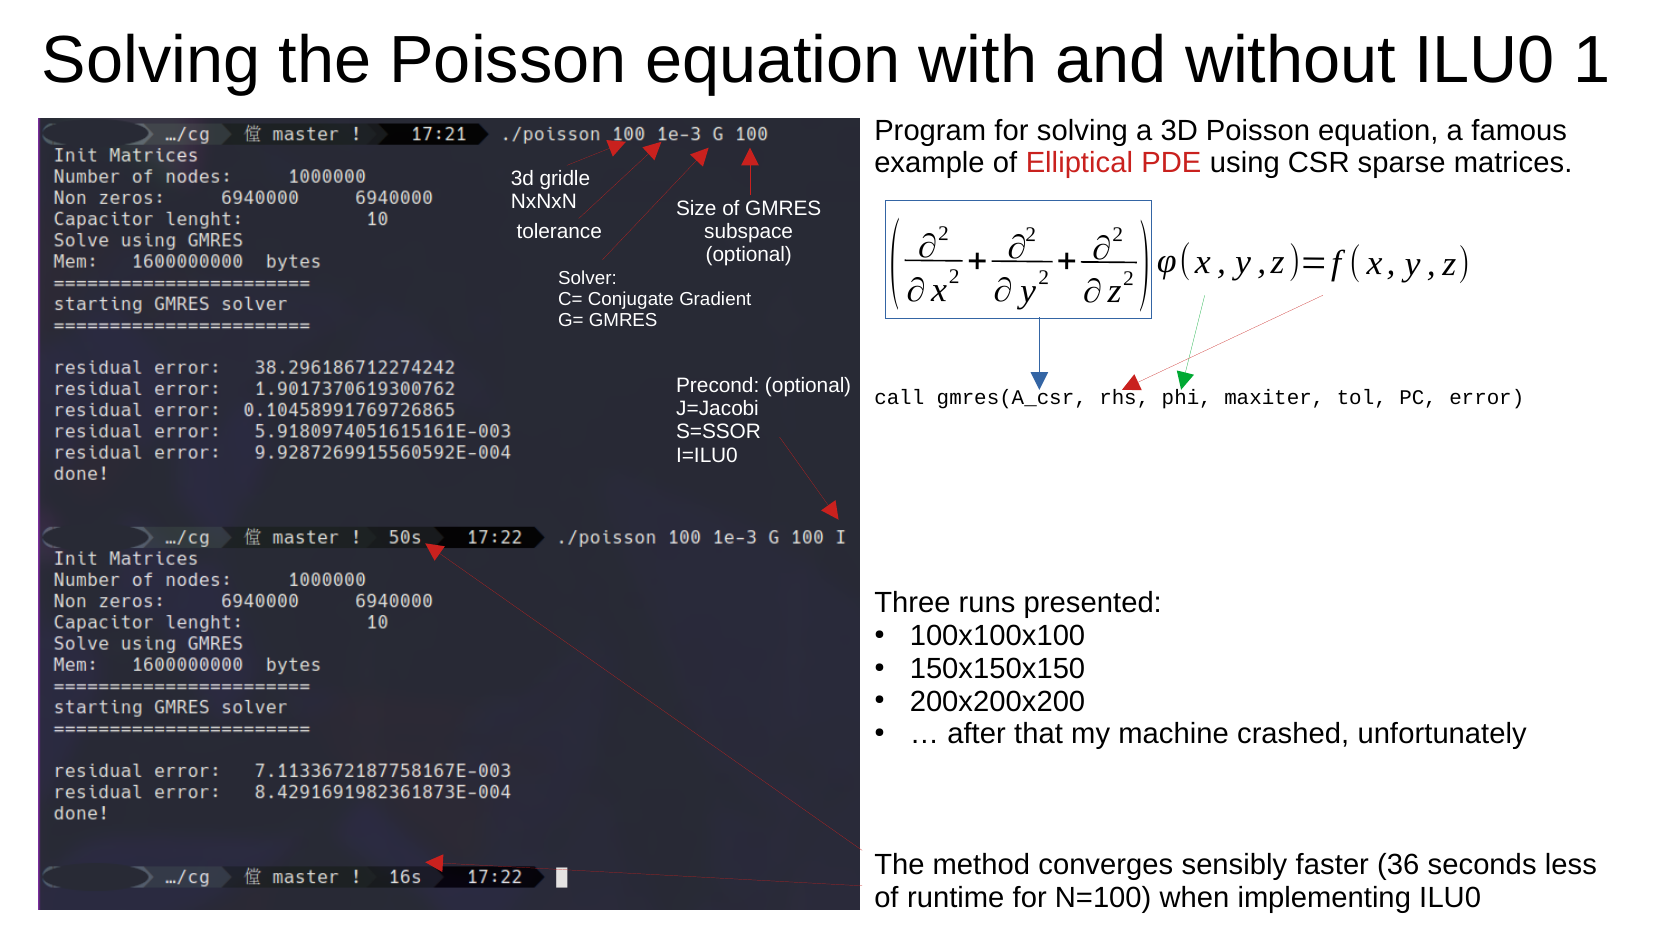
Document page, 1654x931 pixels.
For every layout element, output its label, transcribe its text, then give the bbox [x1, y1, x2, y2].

picture [38, 118, 860, 910]
chart [1152, 218, 1481, 358]
text_box Program for solving a 3D Poisson equation, a famous example of Elliptical PDE using CSR sparse matrices. [859, 106, 1654, 187]
text_box Precond: (optional) J=Jacobi S=SSOR I=ILU0 [661, 366, 875, 475]
title Solving the Poisson equation with and without ILU0 1 [0, 1, 1654, 119]
chart [886, 215, 1151, 315]
chart [1185, 359, 1189, 372]
text_box Three runs presented: 100x100x100 150x150x150 200x200x200 … after that my machine crashed, unfortunately The method converges sensibly faster (36 seconds less of runtime for N=100) when implementing ILU0 [859, 578, 1642, 922]
text_box Size of GMRES subspace (optional) [649, 189, 848, 274]
text_box Solver: C= Conjugate Gradient G= GMRES [543, 259, 768, 338]
text_box call gmres(A_csr, rhs, phi, maxiter, tol, PC, error) [859, 379, 1548, 418]
text_box 3d gridle NxNxN [496, 159, 615, 221]
chart [879, 215, 885, 312]
text_box tolerance [501, 212, 626, 251]
